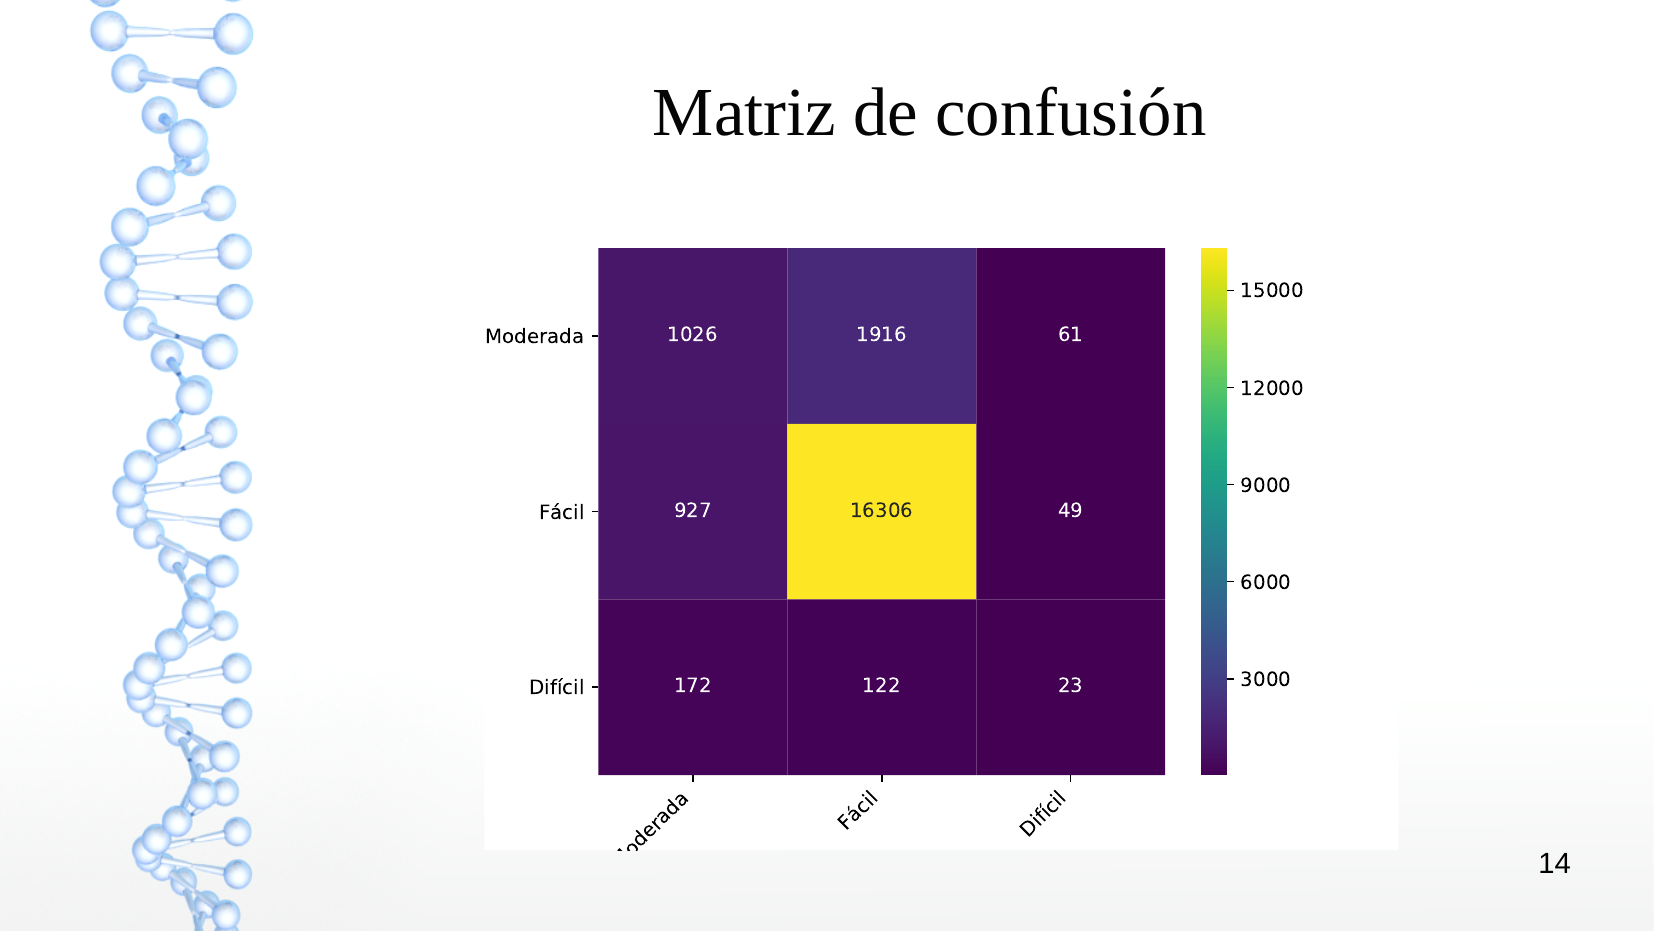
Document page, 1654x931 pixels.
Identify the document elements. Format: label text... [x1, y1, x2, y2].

title Matriz de confusión [265, 35, 1595, 189]
picture [0, 0, 1654, 931]
